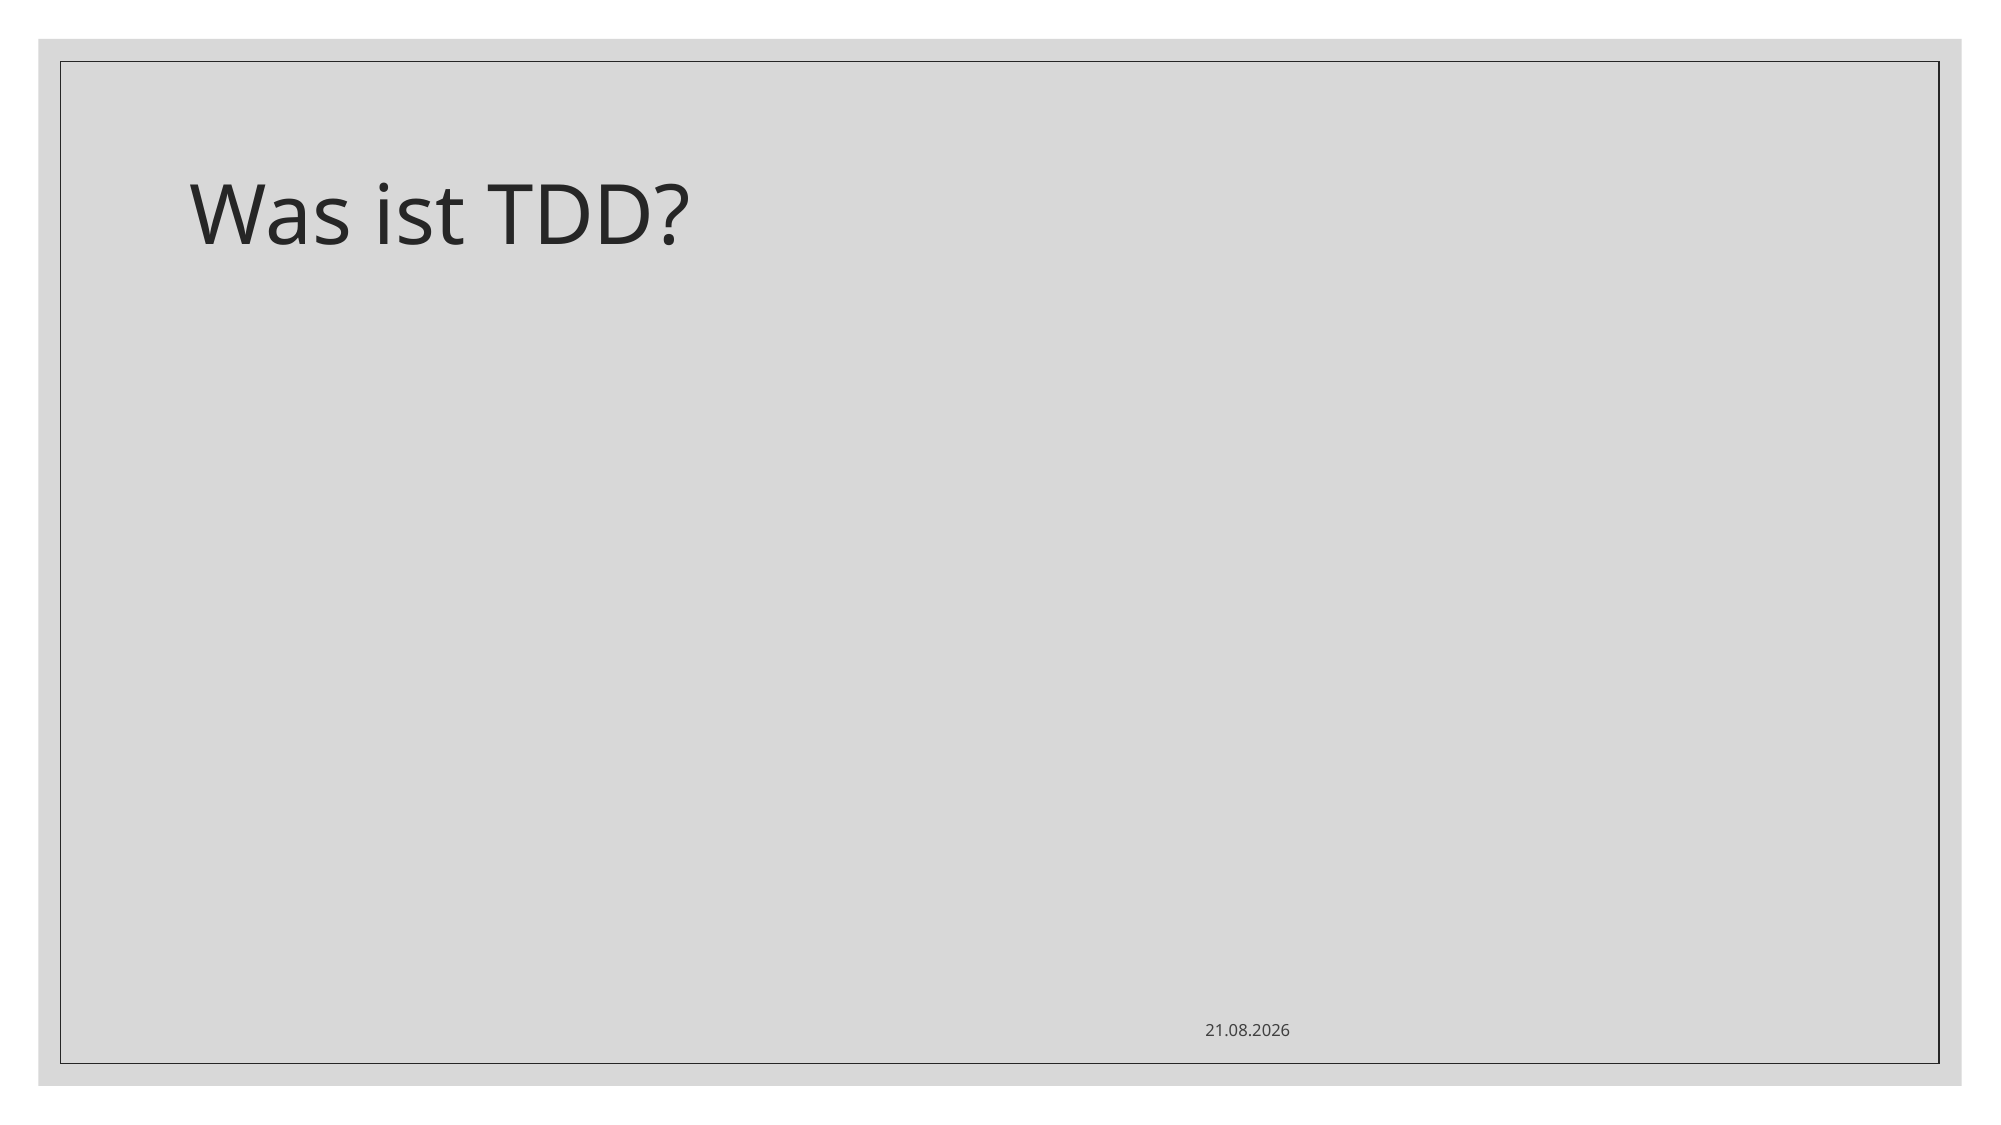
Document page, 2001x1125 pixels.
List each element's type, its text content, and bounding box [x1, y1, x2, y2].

title Was ist TDD? [174, 105, 1825, 331]
text_box 19.02.2020 [1190, 990, 1666, 1051]
